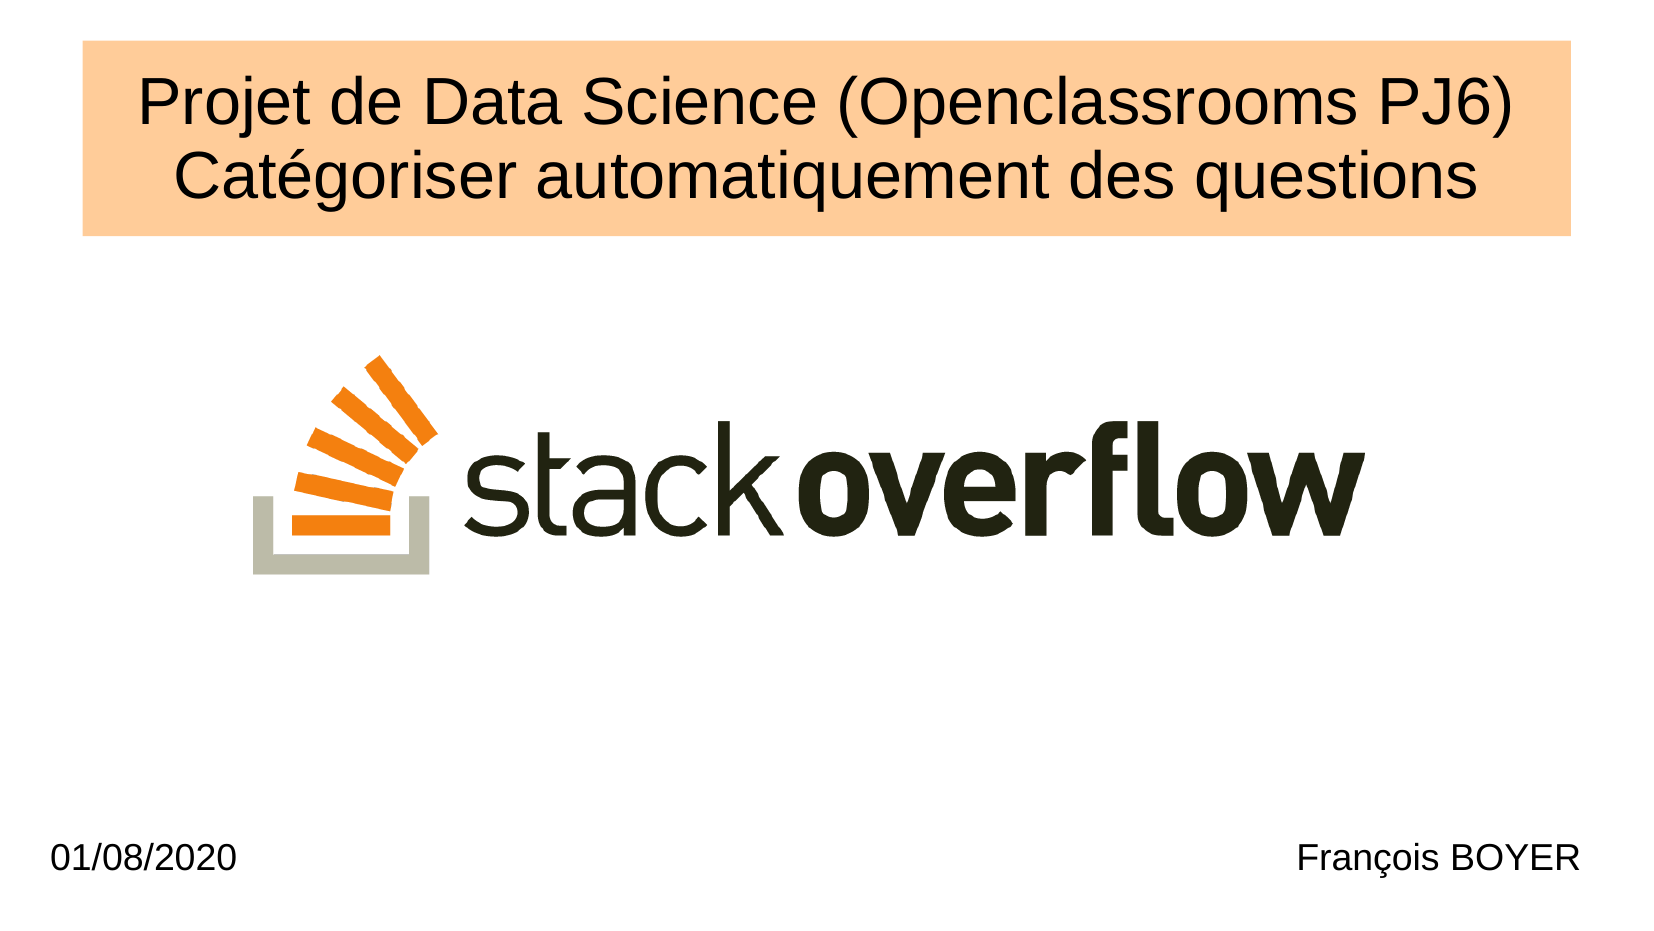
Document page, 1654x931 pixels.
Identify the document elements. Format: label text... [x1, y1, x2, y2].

picture [253, 355, 1365, 621]
text_box 01/08/2020 [35, 829, 351, 886]
title Projet de Data Science (Openclassrooms PJ6) Catégoriser automatiquement des questions [82, 40, 1571, 237]
text_box François BOYER [1281, 829, 1597, 886]
